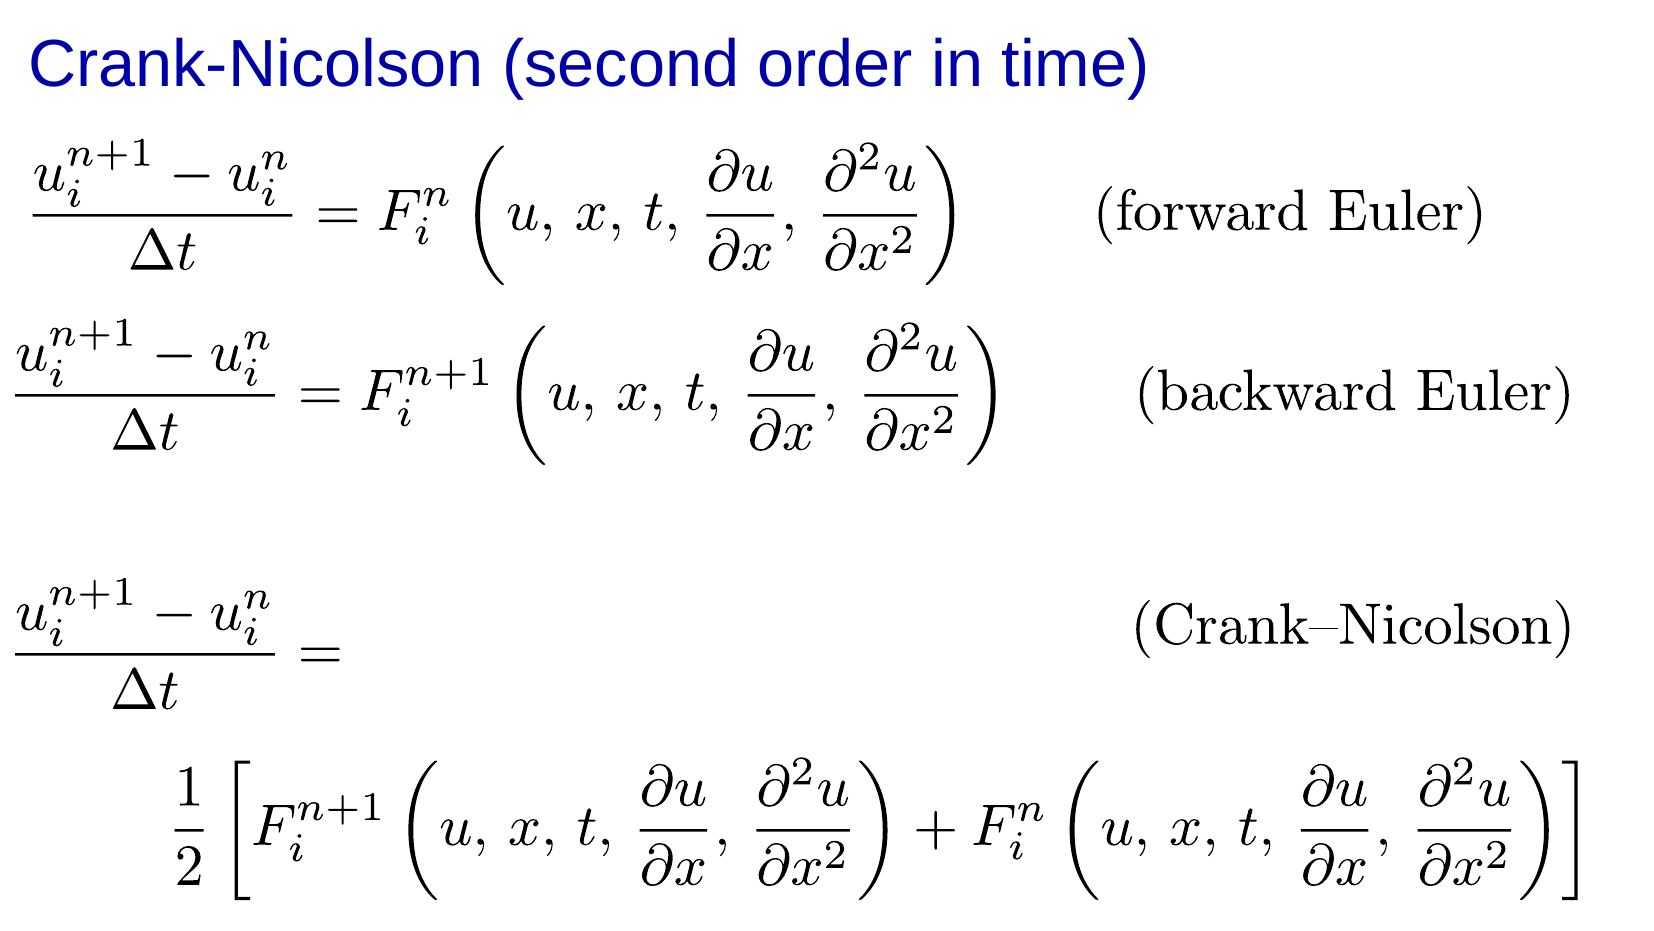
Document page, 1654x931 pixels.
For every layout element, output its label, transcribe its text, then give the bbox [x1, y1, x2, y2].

title Crank-Nicolson (second order in time) [28, 21, 1626, 106]
text_box [32, 138, 1487, 286]
text_box [1130, 600, 1576, 659]
text_box [15, 318, 1575, 466]
text_box [15, 577, 343, 710]
text_box [174, 757, 1593, 901]
